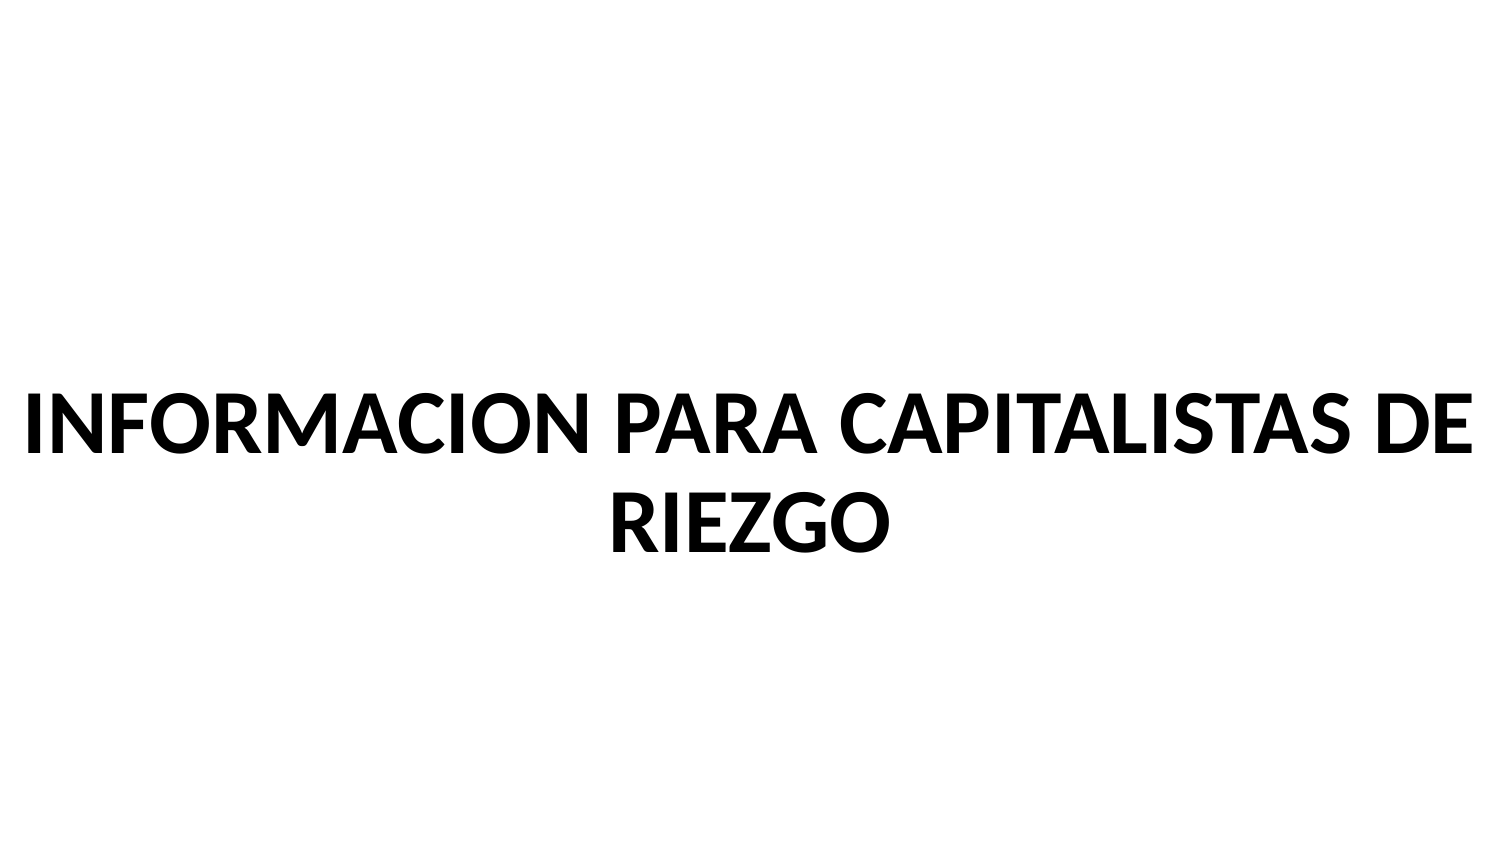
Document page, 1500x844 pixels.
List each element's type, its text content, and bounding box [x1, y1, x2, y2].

title INFORMACION PARA CAPITALISTAS DE RIEZGO [0, 391, 1500, 556]
